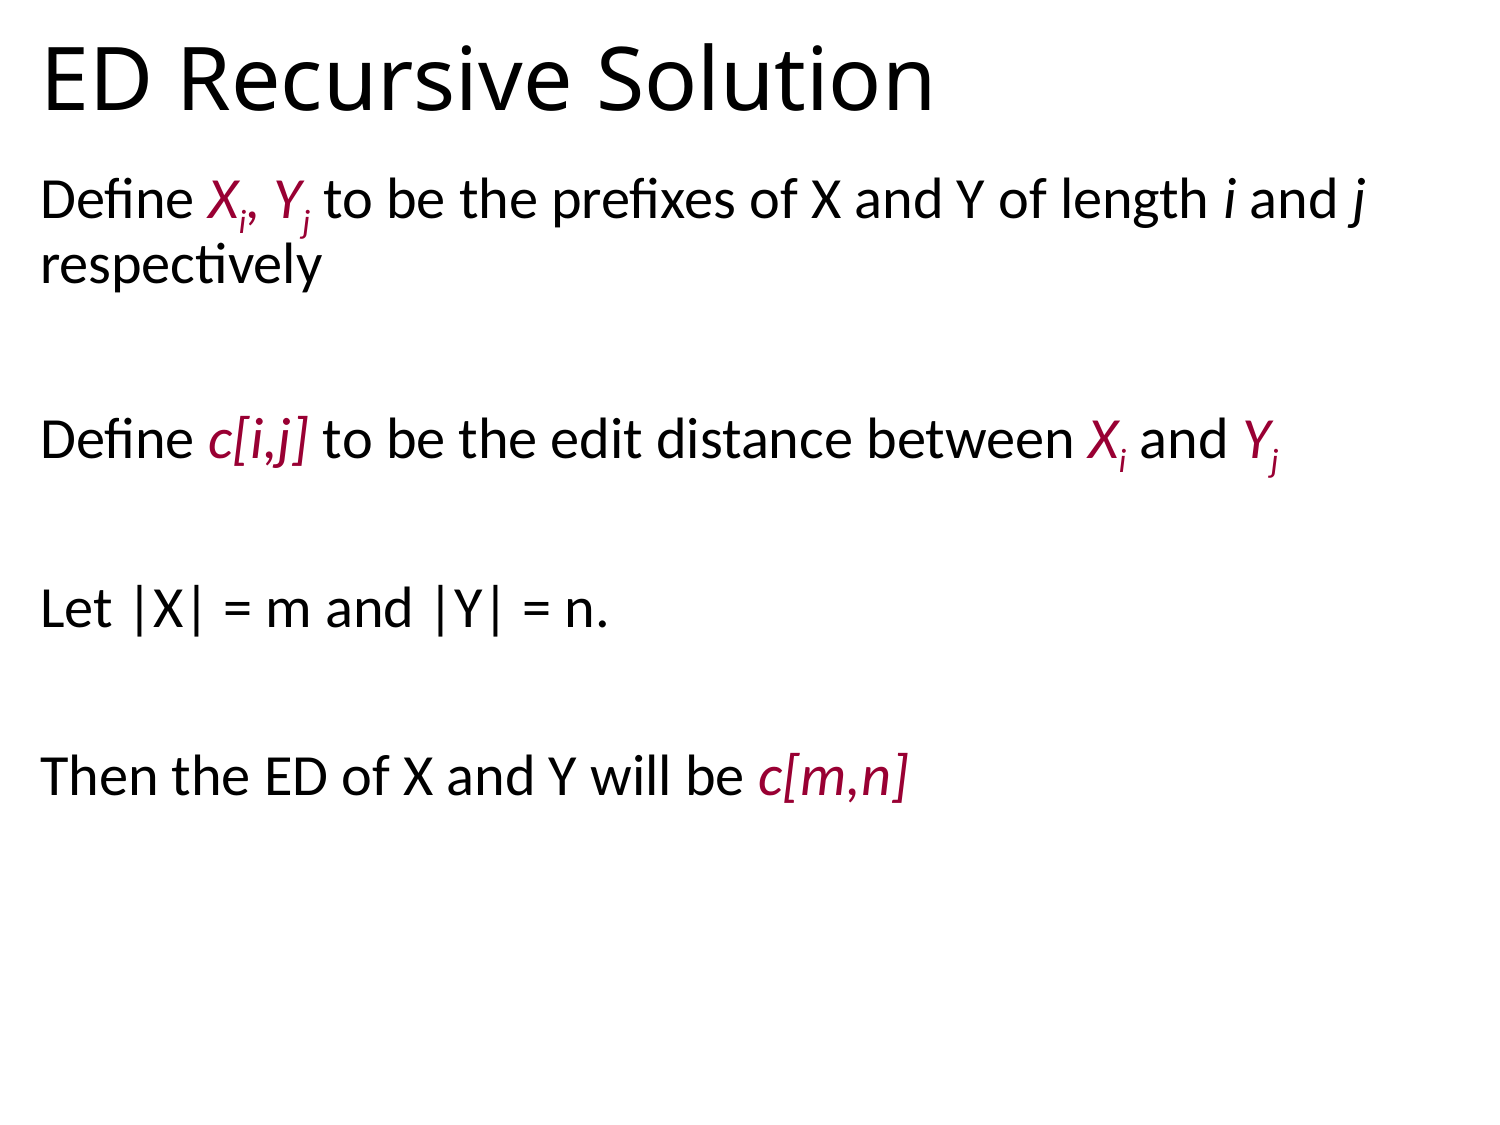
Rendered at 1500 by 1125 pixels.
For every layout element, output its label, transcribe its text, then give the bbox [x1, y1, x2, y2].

title ED Recursive Solution [25, 26, 1469, 138]
list Define Xi, Yj to be the prefixes of X and Y of length i and j respectively Define c[i,j] to be the edit distance between Xi and Yj Let |X| = m and |Y| = n. Then the ED of X and Y will be c[m,n] [25, 154, 1469, 1014]
